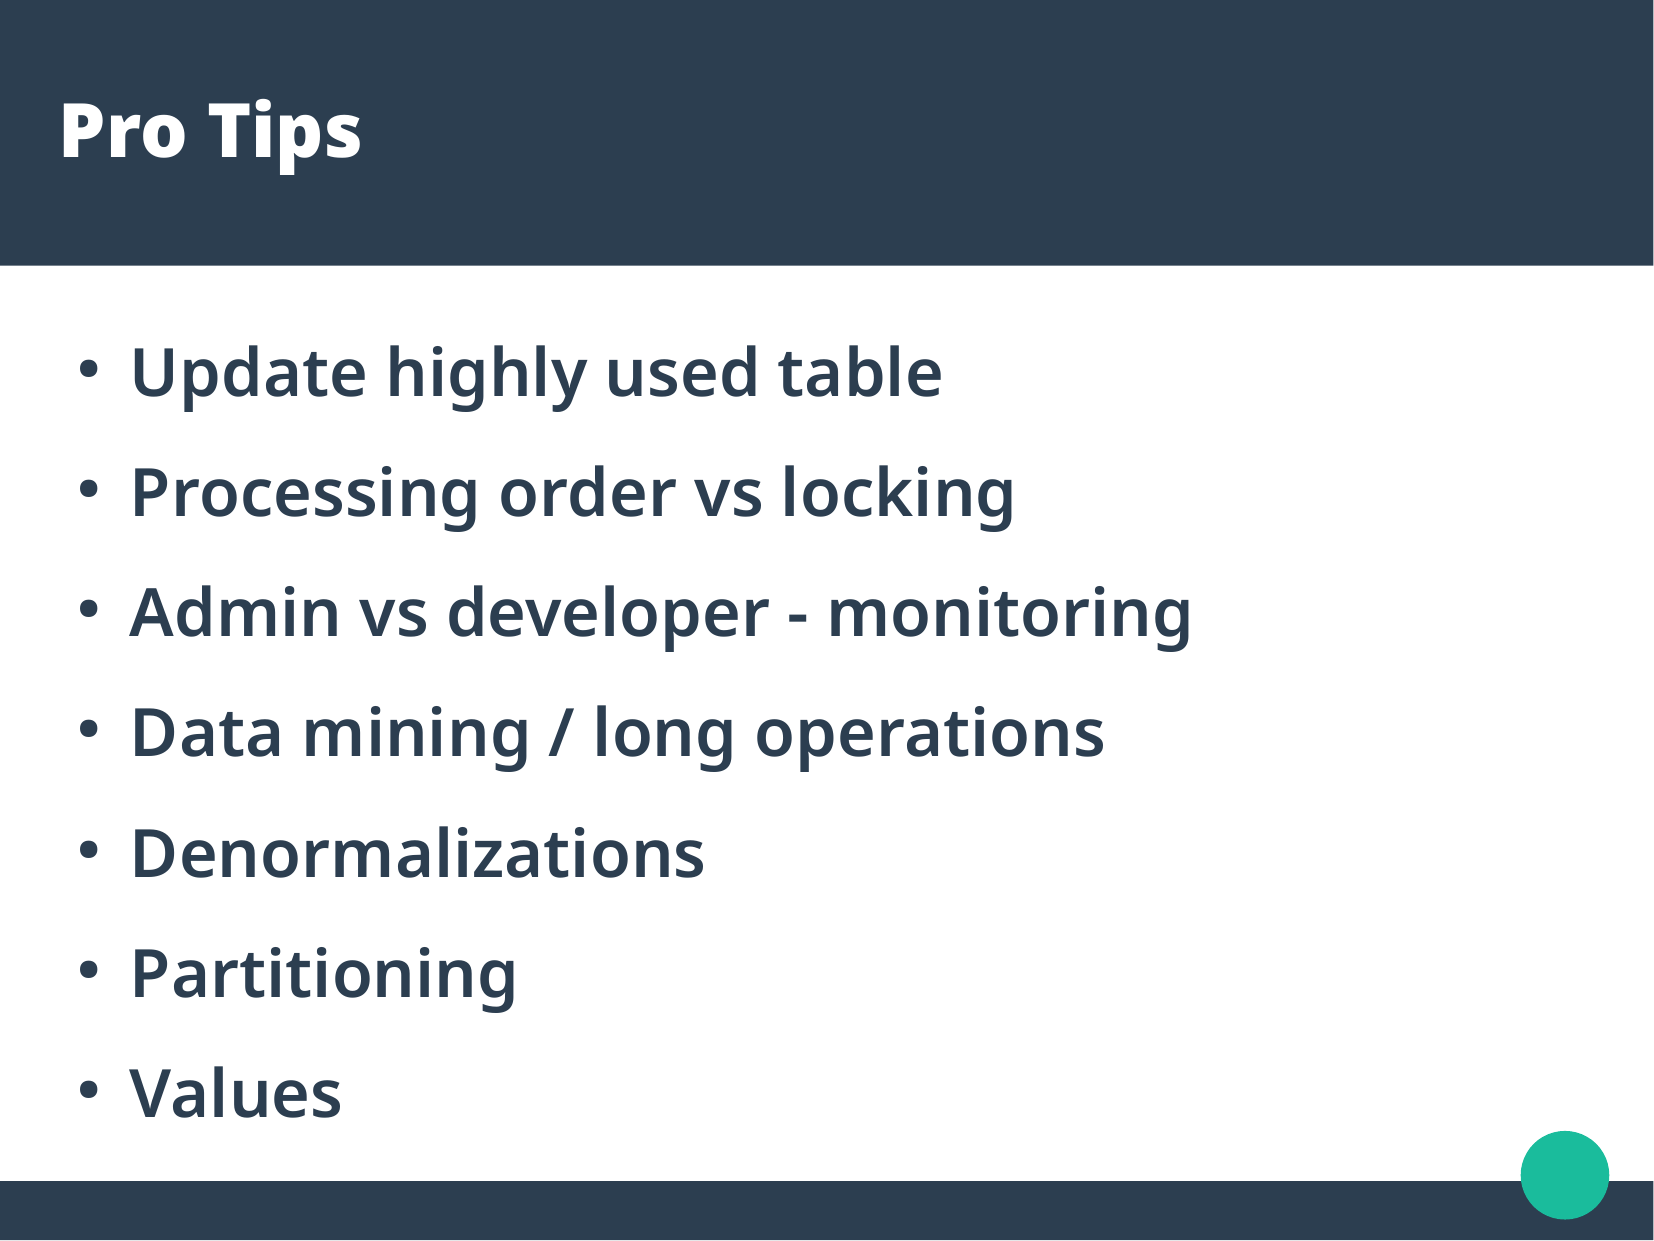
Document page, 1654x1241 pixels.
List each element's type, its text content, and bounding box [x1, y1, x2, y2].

list Update highly used table Processing order vs locking Admin vs developer - monitoring Data mining / long operations Denormalizations Partitioning Values [59, 324, 1595, 1152]
title Pro Tips [59, 49, 1595, 207]
